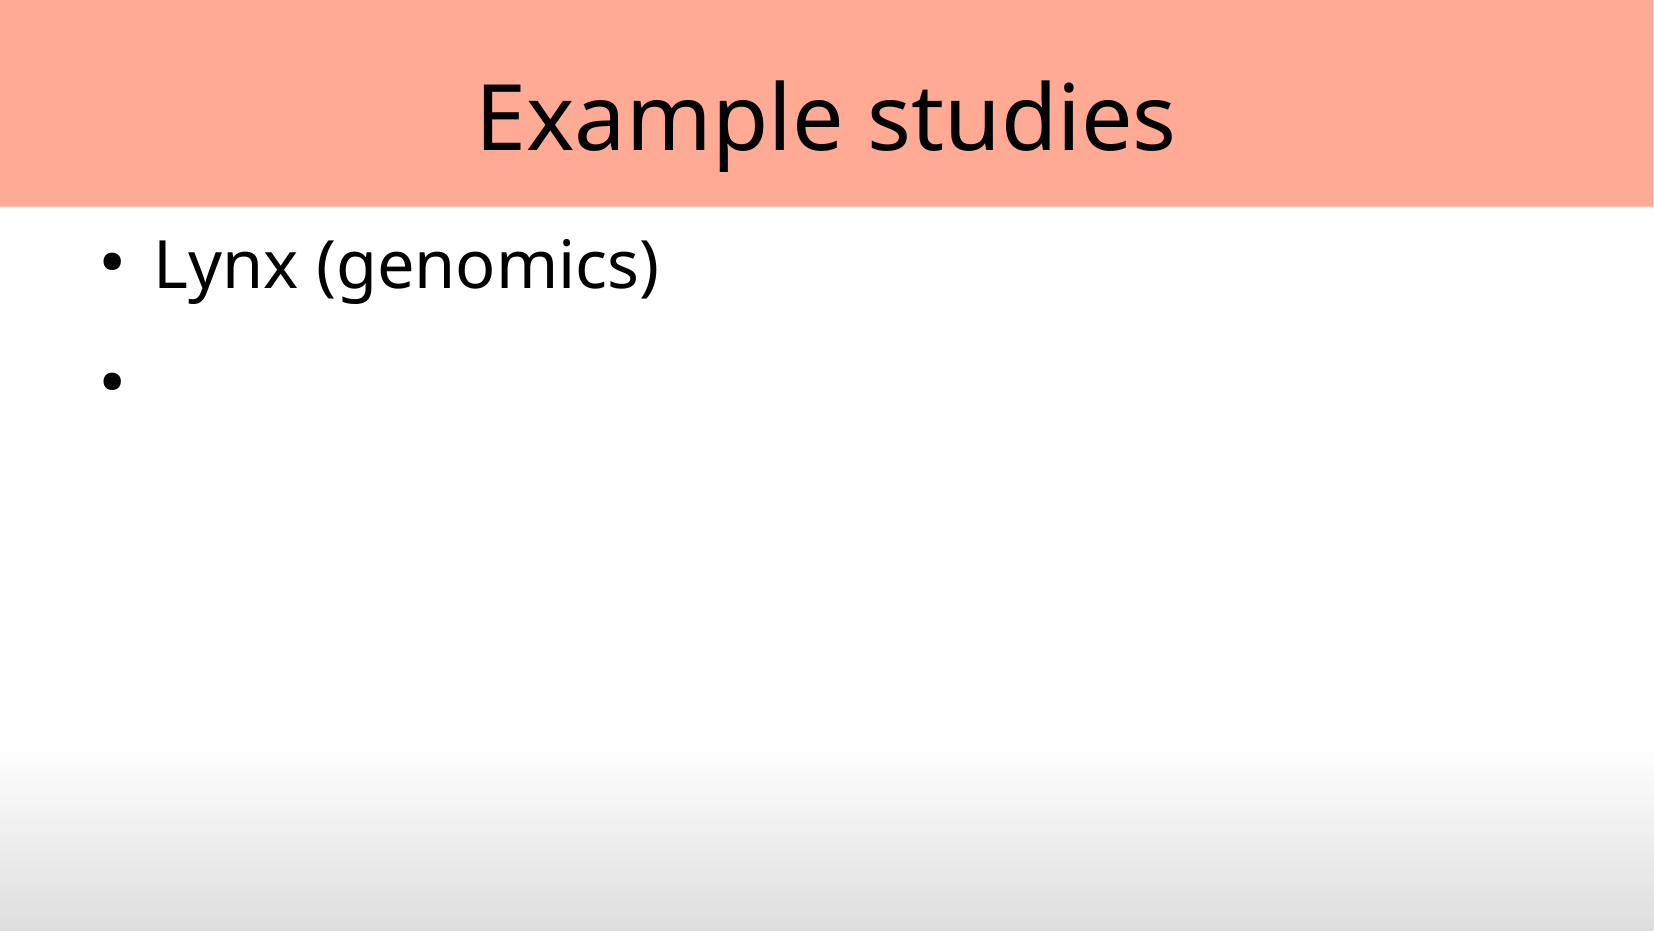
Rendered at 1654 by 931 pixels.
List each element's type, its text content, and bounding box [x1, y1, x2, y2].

title Example studies [82, 37, 1571, 193]
list Lynx (genomics) [82, 217, 1571, 758]
